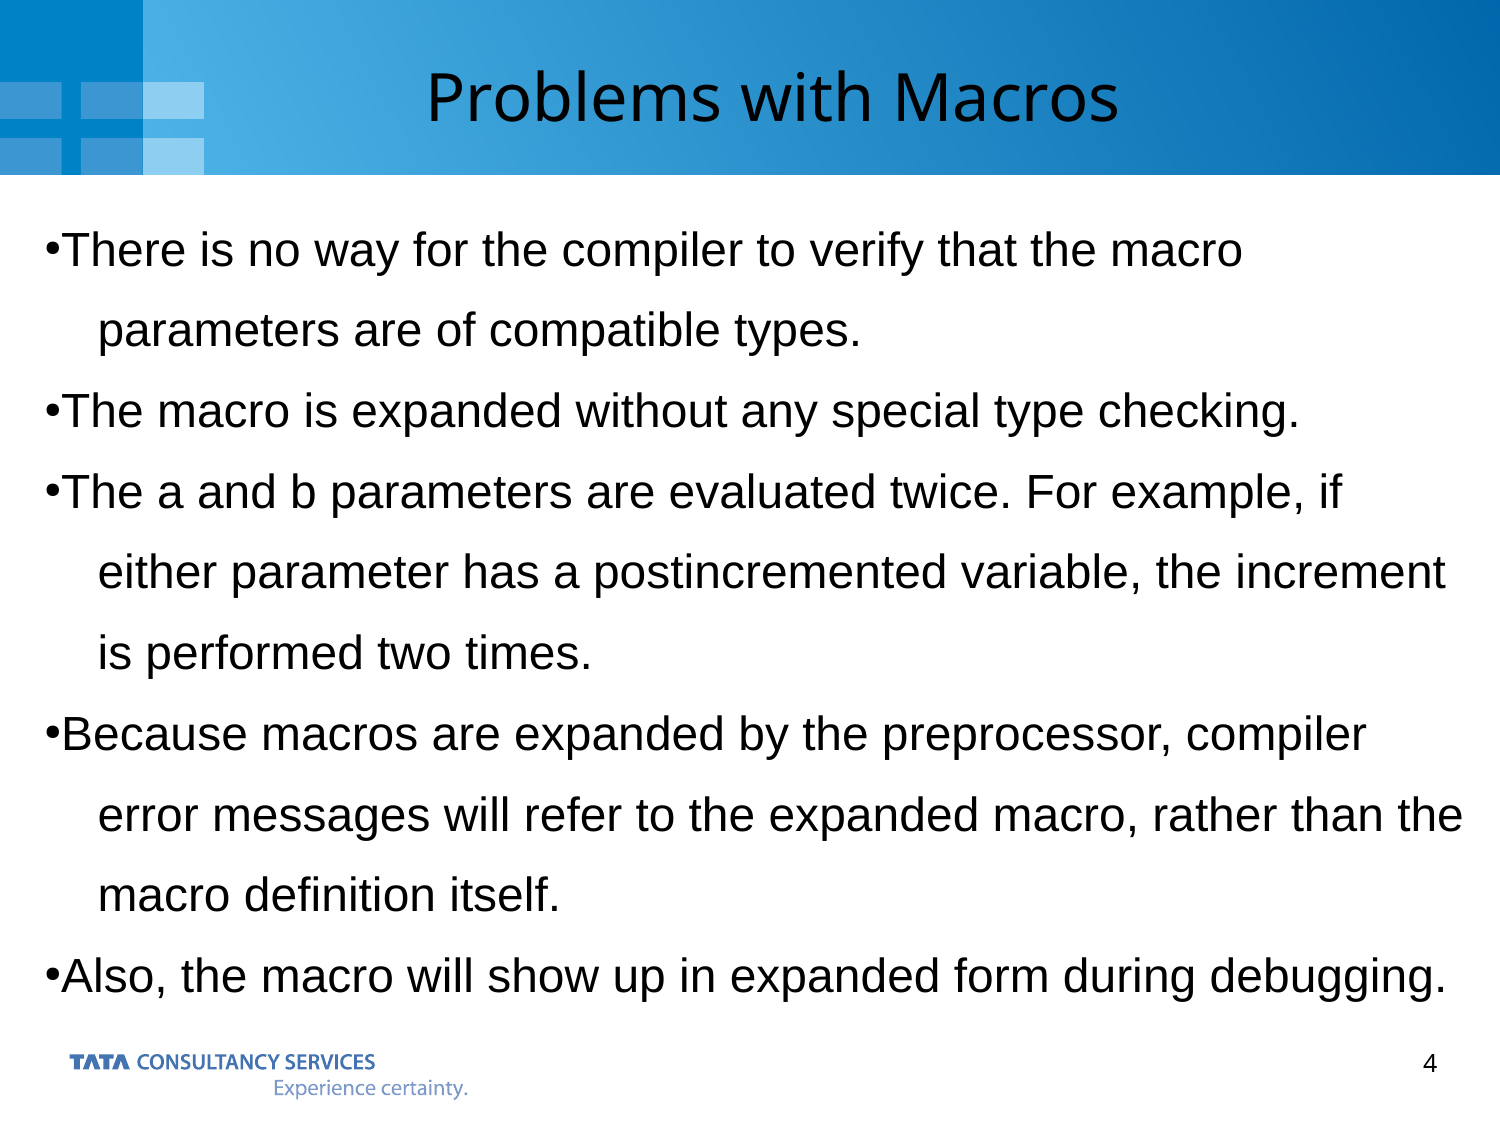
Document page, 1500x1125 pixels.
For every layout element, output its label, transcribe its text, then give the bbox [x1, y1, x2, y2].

text_box Problems with Macros [200, 1, 1347, 188]
text_box There is no way for the compiler to verify that the macro parameters are of compatible types. The macro is expanded without any special type checking. The a and b parameters are evaluated twice. For example, if either parameter has a postincremented variable, the increment is performed two times. Because macros are expanded by the preprocessor, compiler error messages will refer to the expanded macro, rather than the macro definition itself. Also, the macro will show up in expanded form during debugging. [11, 188, 1489, 1040]
